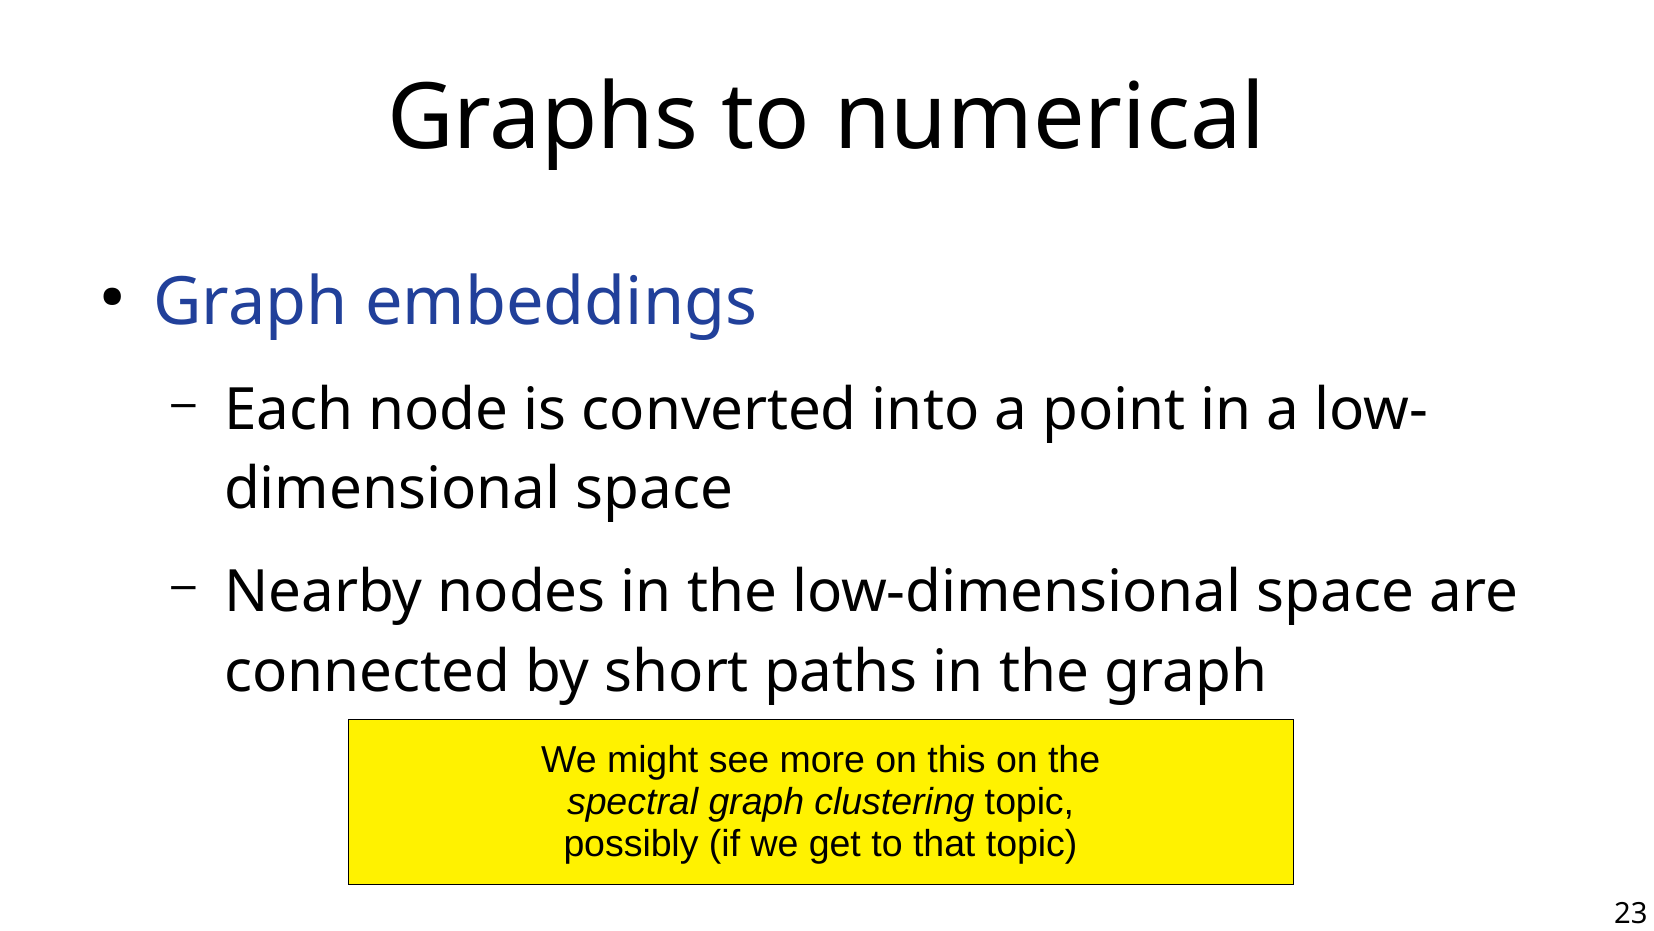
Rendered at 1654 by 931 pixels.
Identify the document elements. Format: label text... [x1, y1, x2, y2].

list Graph embeddings Each node is converted into a point in a low-dimensional space Nearby nodes in the low-dimensional space are connected by short paths in the graph [82, 253, 1571, 793]
title Graphs to numerical [82, 1, 1571, 226]
text_box We might see more on this on the spectral graph clustering topic, possibly (if we get to that topic) [348, 719, 1294, 885]
